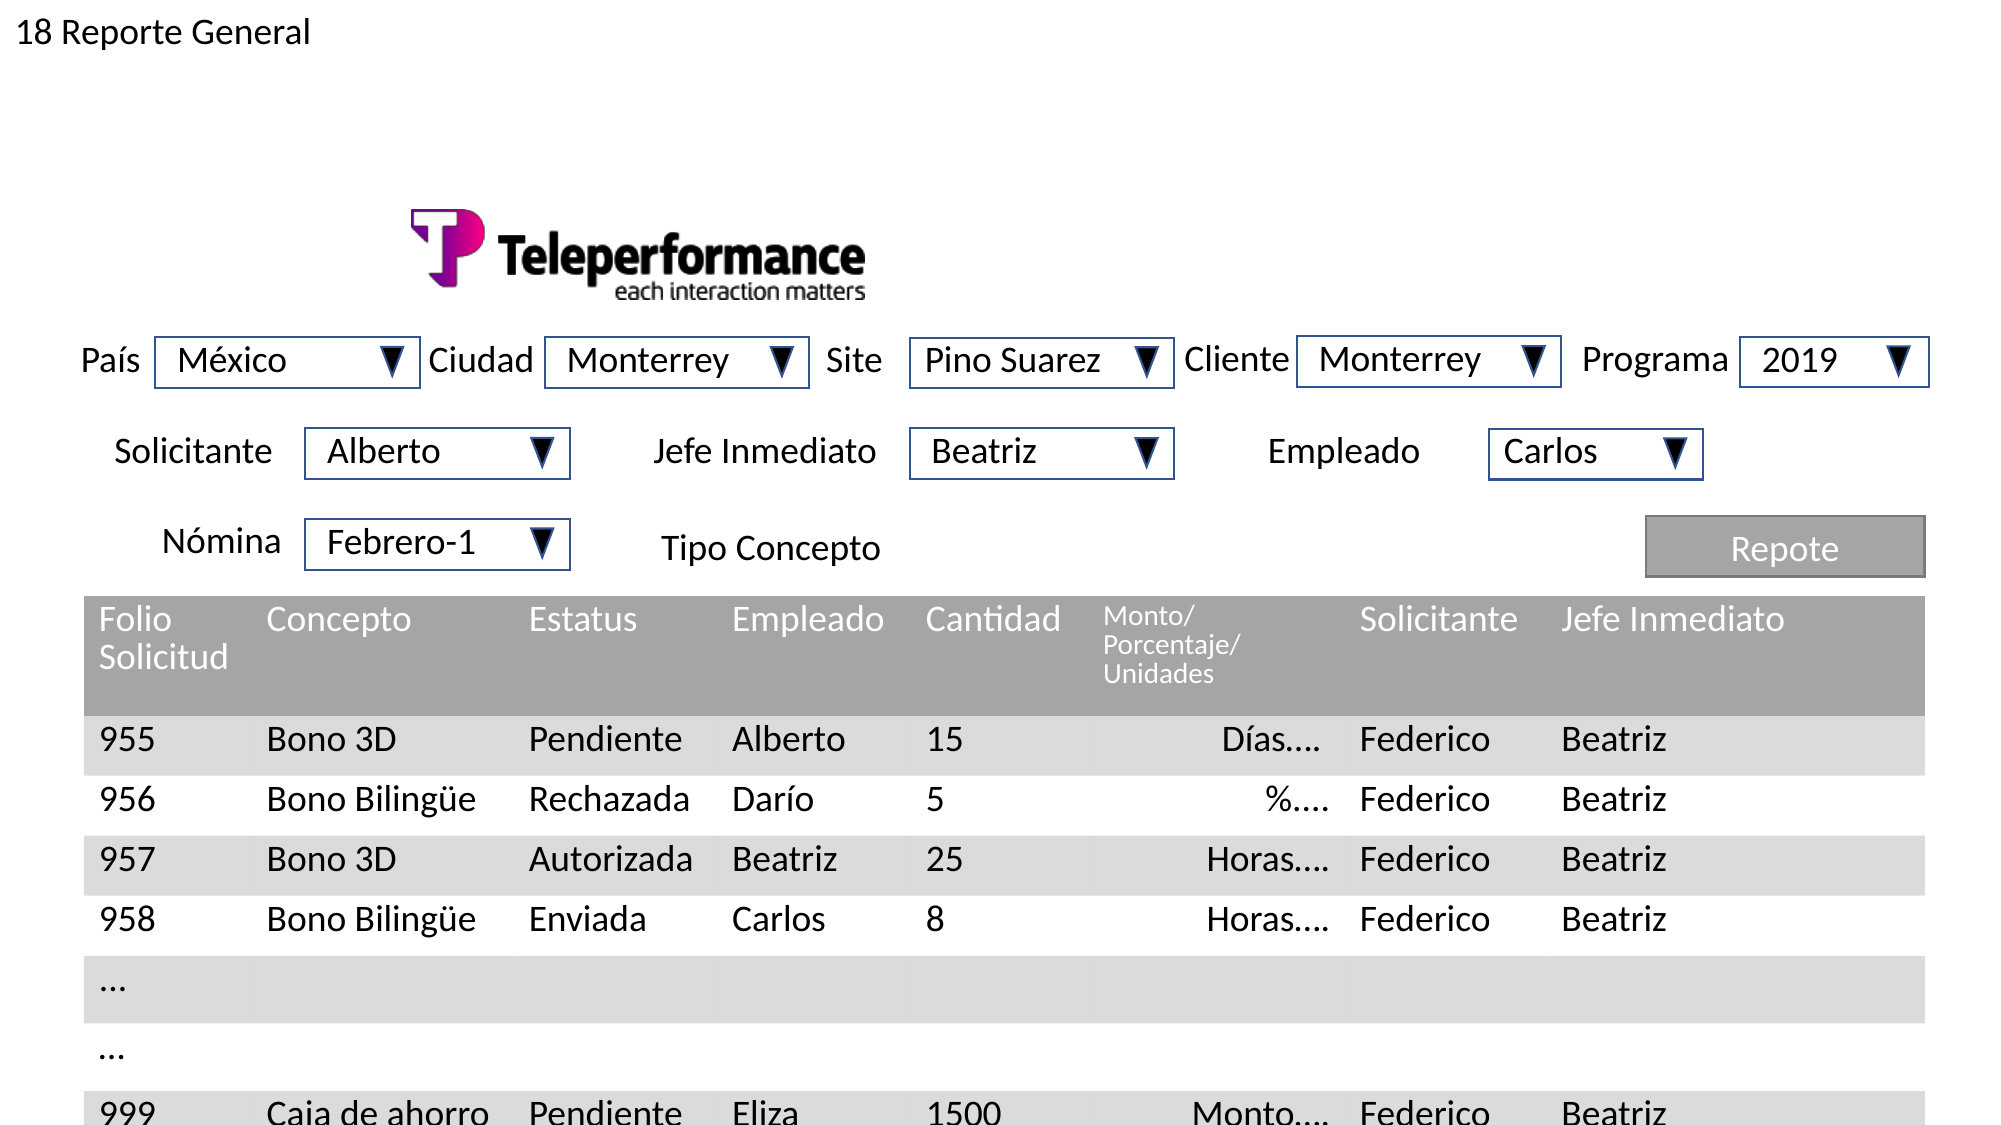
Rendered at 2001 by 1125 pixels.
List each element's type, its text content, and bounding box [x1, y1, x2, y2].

text_box Site [808, 327, 898, 388]
table_cell [514, 956, 717, 1023]
table_cell Beatriz [1546, 1091, 1925, 1125]
table_cell Pendiente [514, 716, 717, 776]
text_box Monterrey [551, 327, 753, 388]
text_box [1887, 346, 1910, 376]
text_box [1522, 346, 1545, 376]
text_box Beatriz [916, 418, 1118, 479]
table_header Solicitante [1345, 596, 1546, 716]
table_cell Federico [1345, 896, 1546, 956]
table_cell 8 [911, 896, 1088, 956]
table_cell Federico [1345, 1091, 1546, 1125]
table_cell 999 [141, 1104, 151, 1114]
table_header Empleado [717, 596, 911, 716]
table_cell Bono 3D [252, 716, 514, 776]
table_cell [252, 956, 514, 1023]
table_header Cantidad [911, 596, 1088, 716]
table_cell [717, 1023, 911, 1091]
table_cell Monto…. [1279, 1110, 1289, 1124]
text_box [381, 346, 404, 376]
table_cell [1546, 1023, 1925, 1091]
table_cell [1088, 1023, 1345, 1091]
table_header Concepto [252, 596, 514, 716]
text_box Repote [1646, 515, 1925, 577]
table_cell Beatriz [1546, 776, 1925, 836]
table_cell Bono Bilingüe [252, 896, 514, 956]
table_cell Autorizada [514, 836, 717, 896]
table_cell [1345, 1023, 1546, 1091]
table_cell Rechazada [514, 776, 717, 836]
table_cell %.... [1088, 776, 1345, 836]
table_cell [1546, 956, 1925, 1023]
table_cell Federico [1345, 836, 1546, 896]
text_box Carlos [1489, 419, 1647, 479]
table_cell 958 [84, 896, 252, 956]
table_cell Enviada [514, 896, 717, 956]
table_cell 1500 [986, 1104, 997, 1124]
text_box Febrero-1 [312, 509, 514, 570]
text_box [1135, 438, 1158, 467]
text_box Nómina [56, 509, 297, 569]
table_cell Beatriz [1546, 716, 1925, 776]
table_cell [717, 956, 911, 1023]
text_box 2019 [1747, 327, 1905, 388]
table_header Monto/Porcentaje/Unidades [1088, 596, 1345, 716]
table_header Estatus [514, 596, 717, 716]
table_cell 15 [911, 716, 1088, 776]
table_cell Monto…. [1088, 1091, 1345, 1125]
table_cell 1500 [967, 1104, 978, 1124]
table_cell Eliza [717, 1091, 911, 1125]
table_cell [911, 956, 1088, 1023]
table_cell Caja de ahorro [252, 1091, 514, 1125]
table_cell 5 [911, 776, 1088, 836]
table_cell Bono Bilingüe [252, 776, 514, 836]
table_cell 1500 [911, 1091, 1088, 1125]
text_box [770, 347, 793, 376]
table_cell Pendiente [514, 1091, 717, 1125]
text_box Cliente [1166, 326, 1306, 387]
text_box 18 Reporte General [0, 0, 748, 60]
table_cell Beatriz [1546, 836, 1925, 896]
table_cell Beatriz [1546, 896, 1925, 956]
table_cell Beatriz [717, 836, 911, 896]
table_cell 999 [122, 1104, 132, 1114]
text_box Alberto [312, 418, 410, 479]
table_cell [514, 1023, 717, 1091]
table_cell 957 [84, 836, 252, 896]
text_box Ciudad [410, 327, 550, 388]
table_cell Horas…. [1088, 896, 1345, 956]
table_cell Alberto [717, 716, 911, 776]
text_box Monterrey [1306, 326, 1505, 387]
text_box [531, 528, 554, 558]
picture [411, 209, 865, 300]
table_cell Monto…. [1228, 1110, 1238, 1124]
table_cell Darío [717, 776, 911, 836]
table_cell [1345, 956, 1546, 1023]
table_cell Federico [1345, 716, 1546, 776]
text_box Tipo Concepto [617, 515, 897, 576]
table_header Folio Solicitud [84, 596, 252, 716]
text_box Solicitante [56, 418, 288, 479]
text_box Programa [1562, 326, 1745, 387]
table_cell [1088, 956, 1345, 1023]
table_cell Bono 3D [252, 836, 514, 896]
text_box [1664, 438, 1687, 468]
table_cell 999 [103, 1104, 113, 1114]
table_cell Federico [1345, 776, 1546, 836]
table_cell 955 [84, 716, 252, 776]
table_cell Monto…. [1197, 1108, 1217, 1125]
table_cell 25 [911, 836, 1088, 896]
table_cell Días…. [1088, 716, 1345, 776]
table_cell … [84, 1023, 252, 1091]
text_box Empleado [1237, 418, 1436, 479]
table_cell 999 [84, 1091, 252, 1125]
table_cell ... [84, 956, 252, 1023]
table_cell [252, 1023, 514, 1091]
text_box Jefe Inmediato [410, 418, 892, 479]
text_box [1135, 347, 1158, 377]
table_cell Horas…. [1088, 836, 1345, 896]
table_cell [911, 1023, 1088, 1091]
text_box México [162, 327, 364, 388]
table_header Jefe Inmediato [1546, 596, 1925, 716]
table_cell Carlos [717, 896, 911, 956]
text_box País [56, 327, 156, 388]
text_box Pino Suarez [910, 328, 1118, 388]
table_cell 956 [84, 776, 252, 836]
